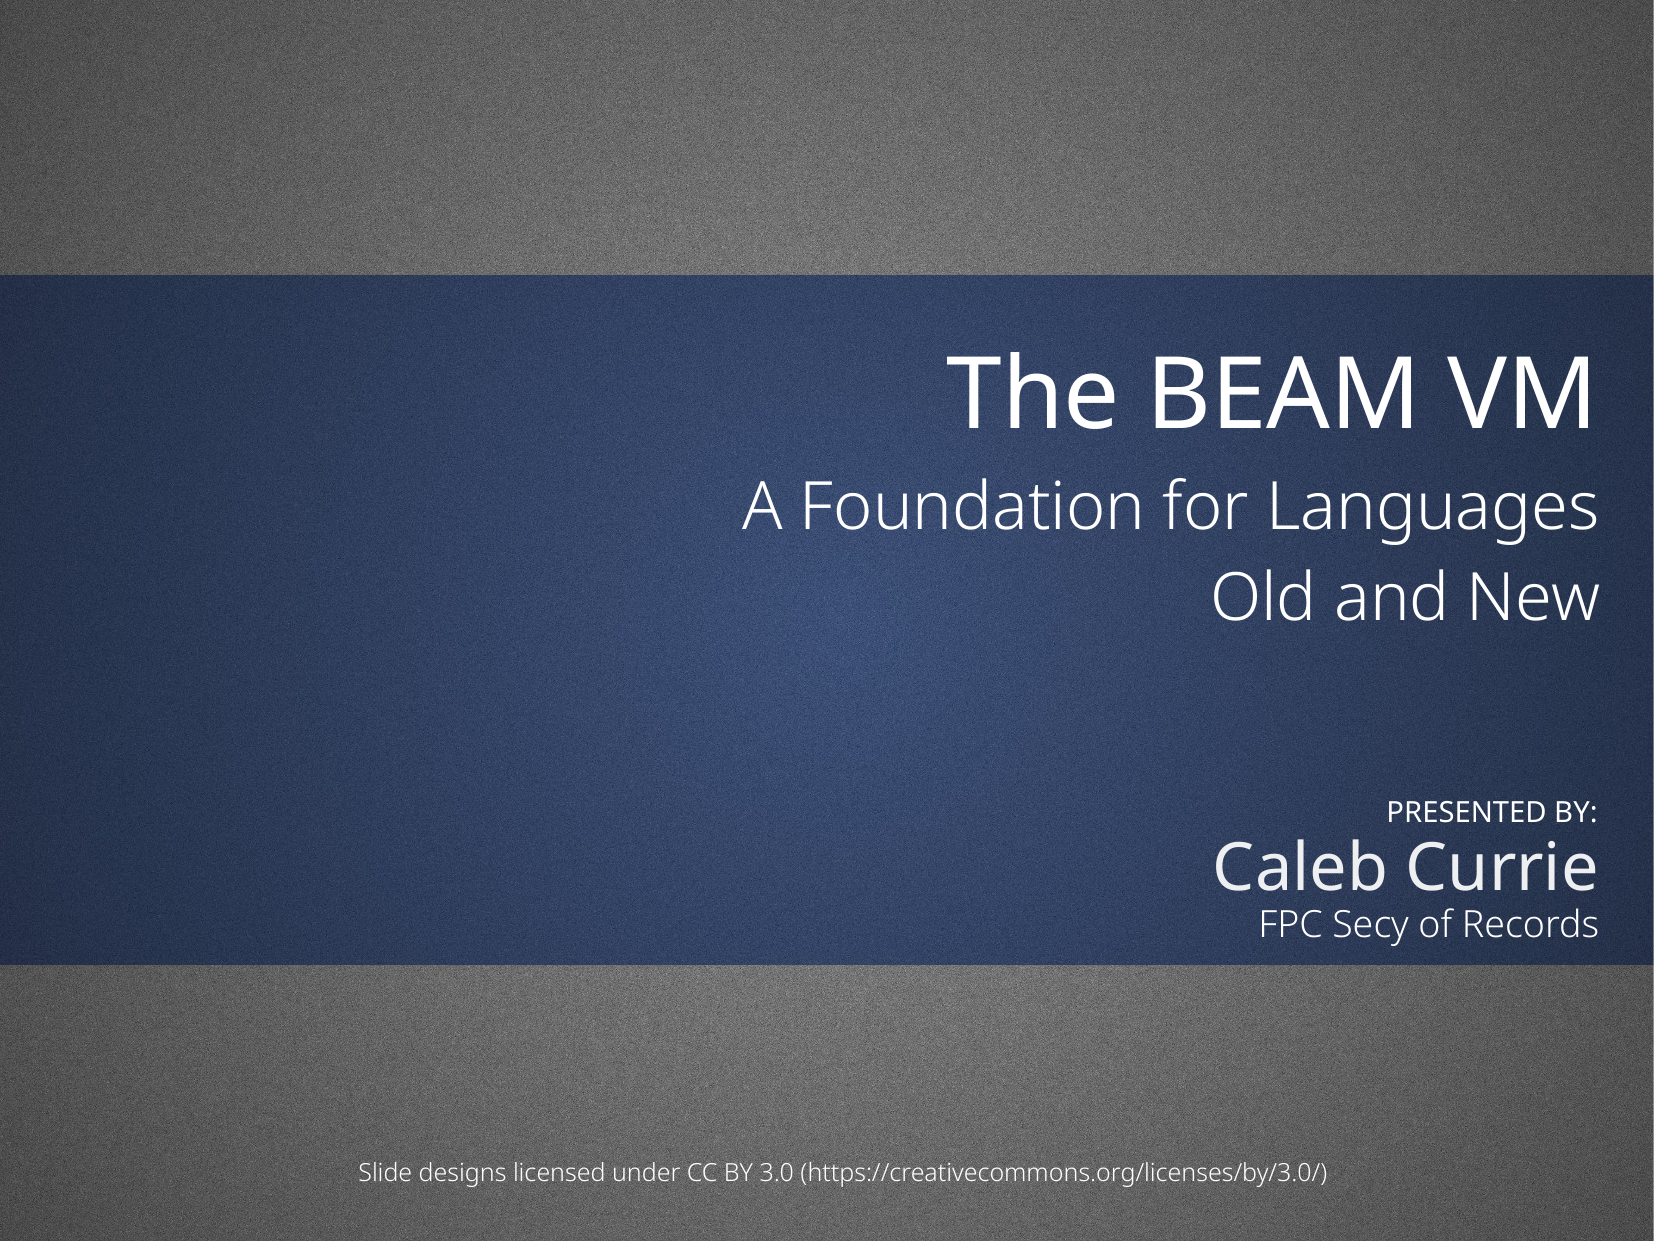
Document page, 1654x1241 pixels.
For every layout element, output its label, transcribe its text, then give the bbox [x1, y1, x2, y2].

text_box Caleb Currie [649, 815, 1615, 887]
subtitle A Foundation for Languages Old and New [442, 457, 1601, 626]
text_box FPC Secy of Records [531, 887, 1615, 958]
text_box PRESENTED BY: [797, 784, 1613, 855]
picture [0, 0, 1654, 1241]
text_box Slide designs licensed under CC BY 3.0 (https://creativecommons.org/licenses/by/3.0/) [75, 1126, 1613, 1197]
title The BEAM VM [248, 327, 1599, 453]
